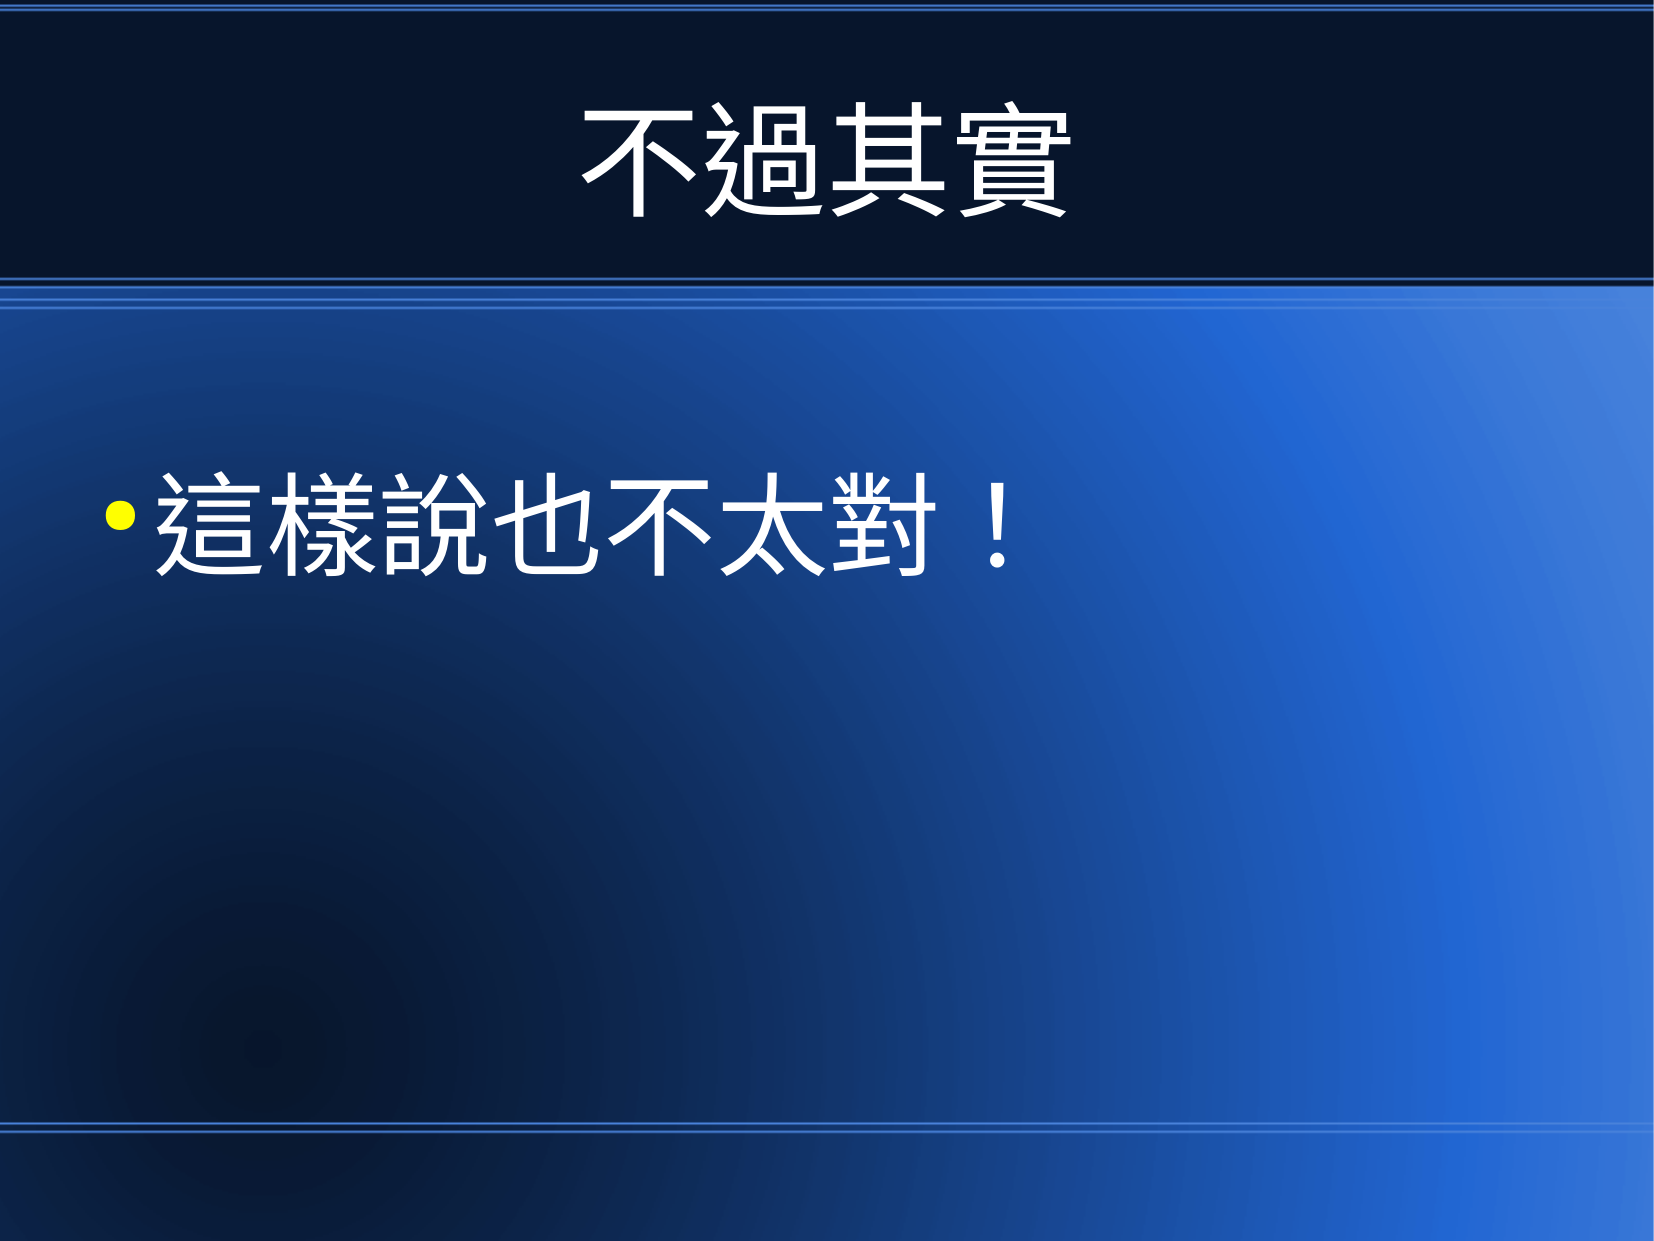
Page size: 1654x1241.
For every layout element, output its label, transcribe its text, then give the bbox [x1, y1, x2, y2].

list 這樣說也不太對！ [82, 355, 1571, 1241]
title 不過其實 [82, 49, 1571, 257]
picture [0, 0, 1654, 1241]
